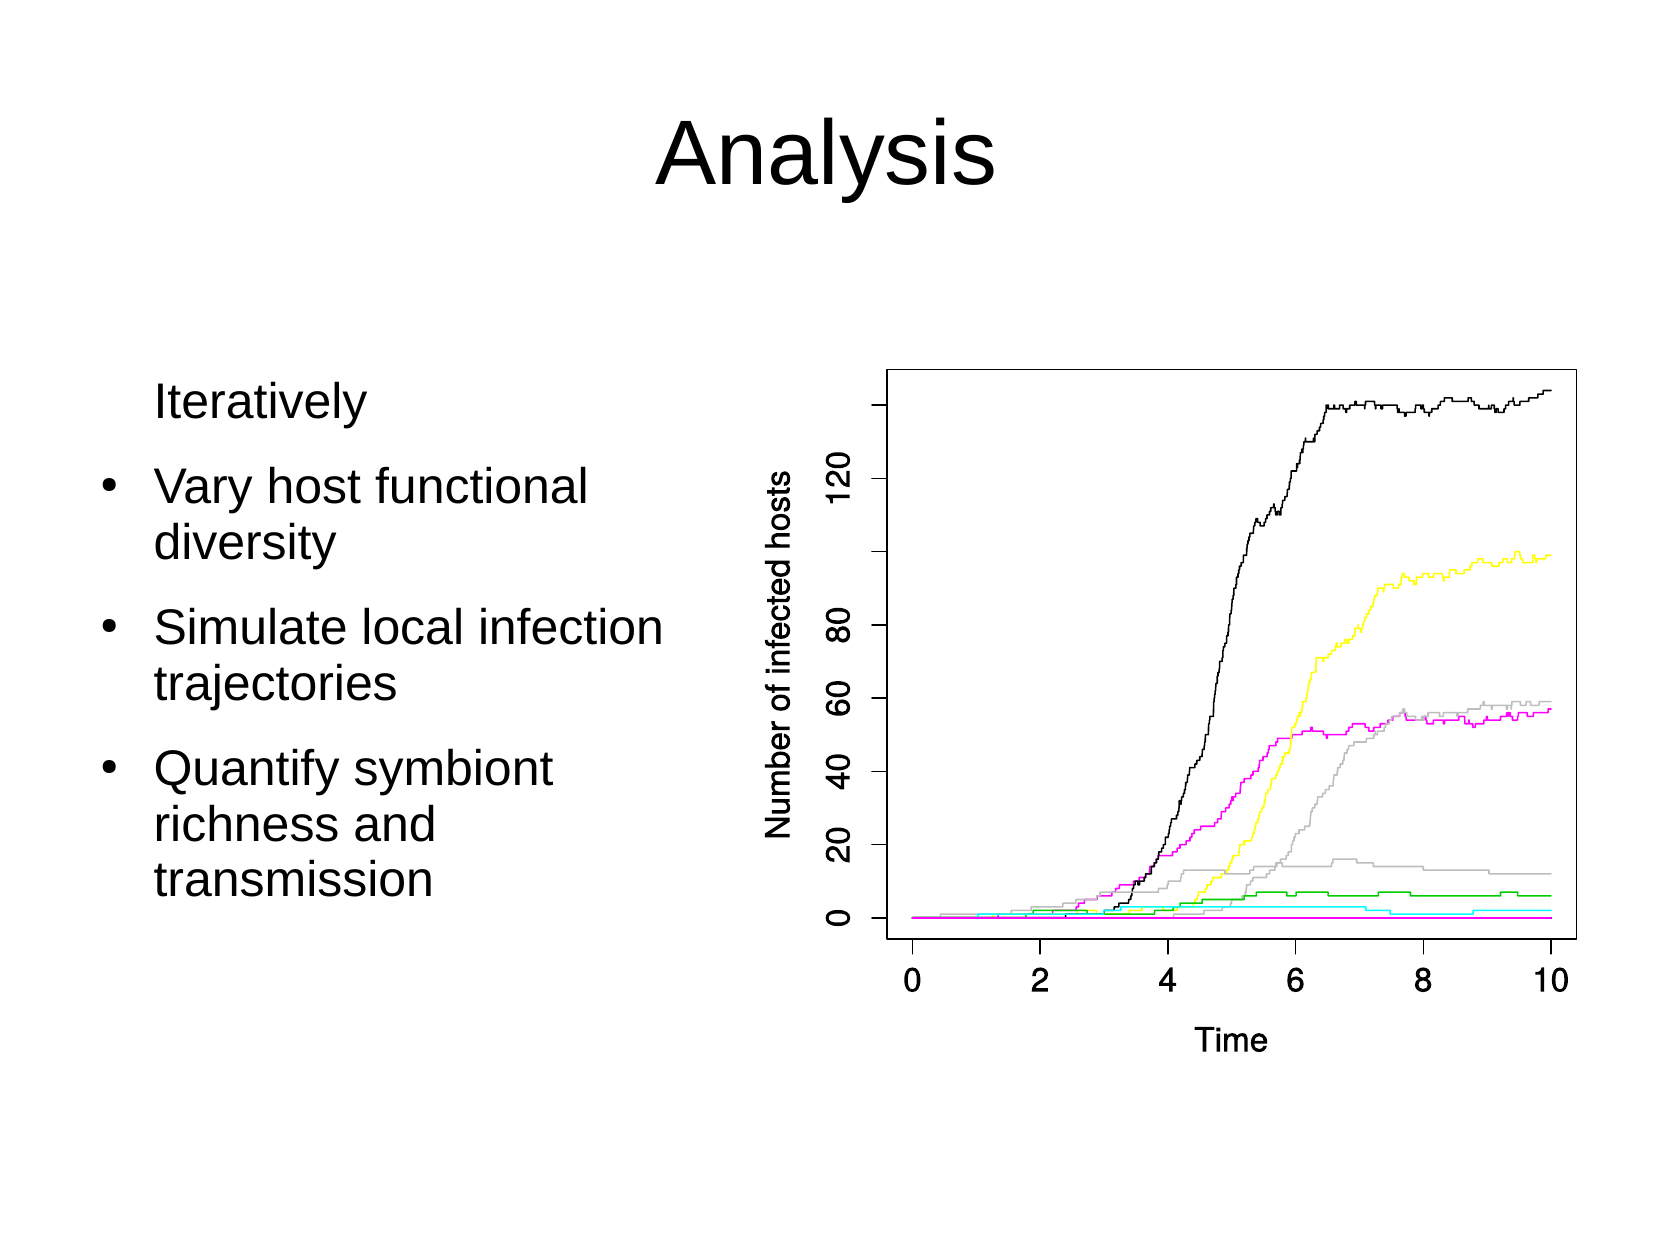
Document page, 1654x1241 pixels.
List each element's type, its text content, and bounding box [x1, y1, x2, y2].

picture [722, 204, 1654, 1144]
title Analysis [82, 49, 1571, 257]
list Iteratively Vary host functional diversity Simulate local infection trajectories Quantify symbiont richness and transmission [82, 372, 706, 1093]
